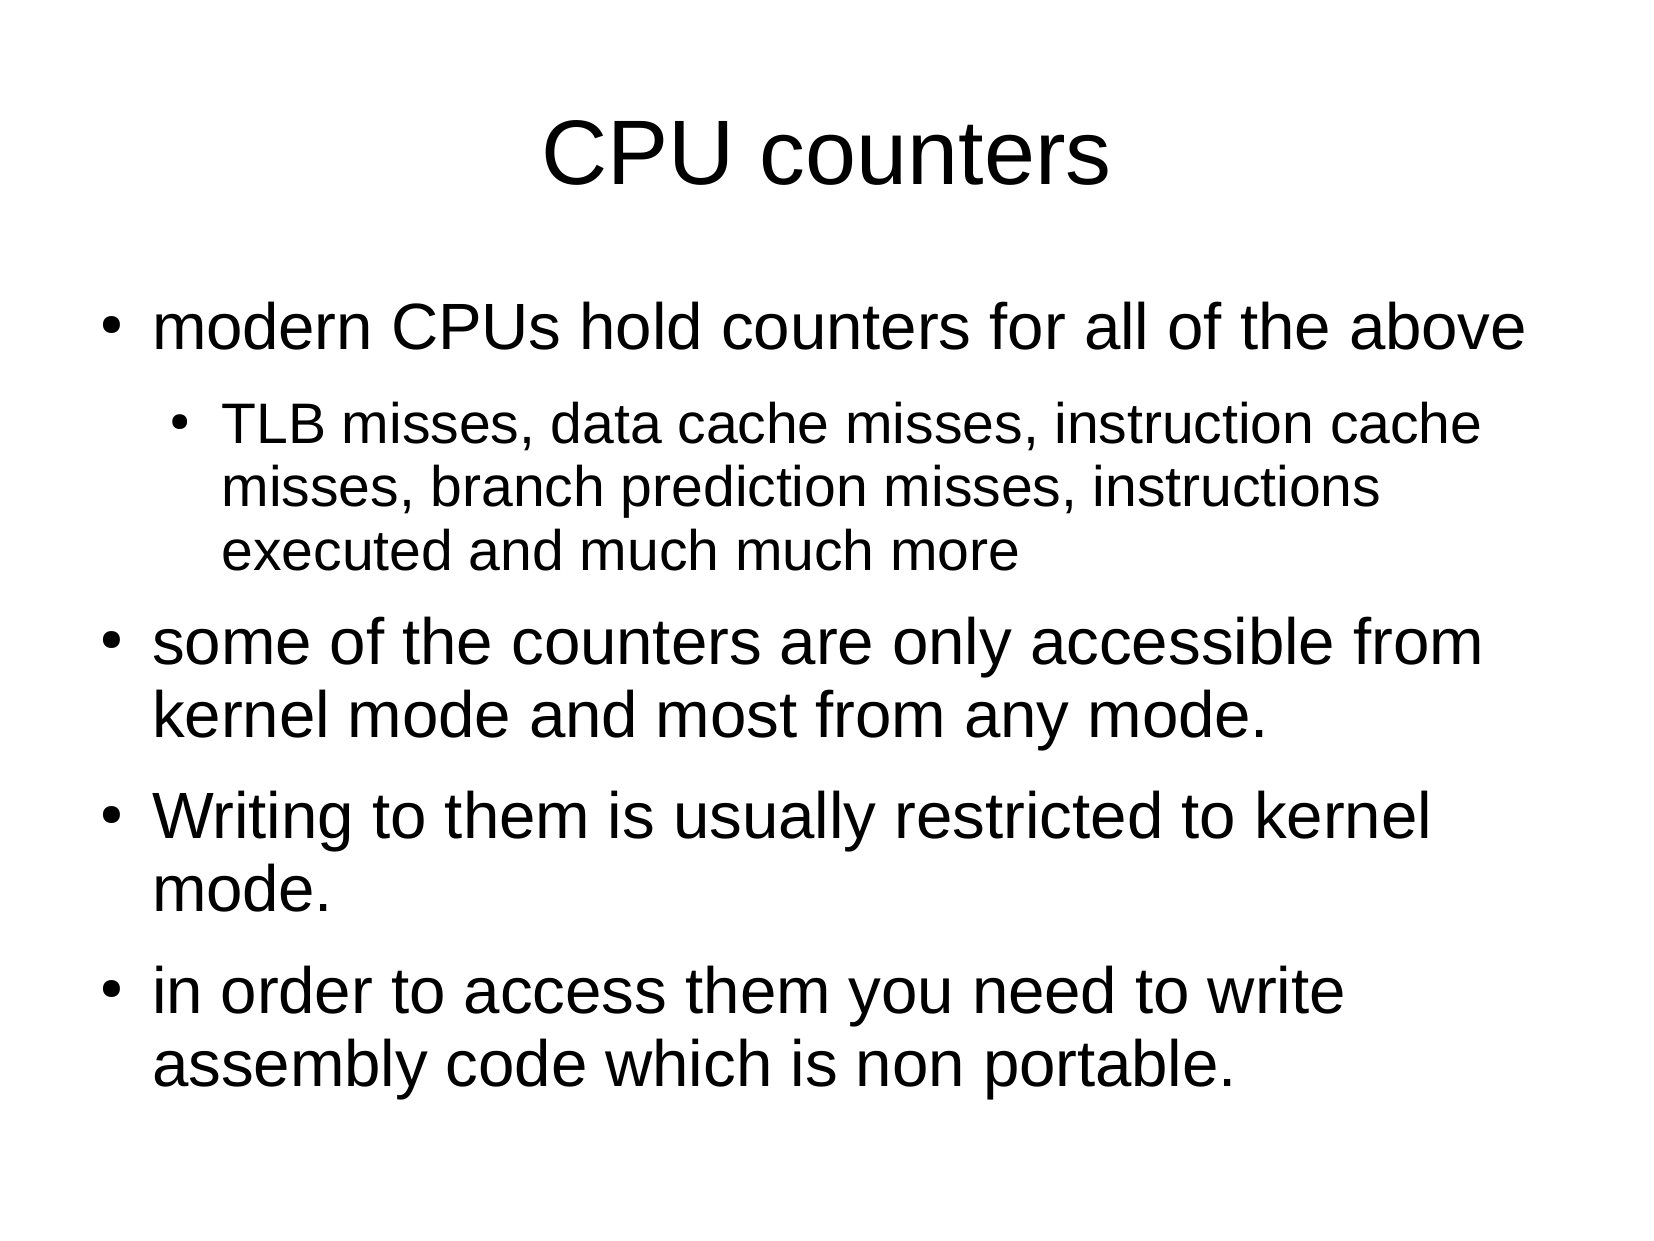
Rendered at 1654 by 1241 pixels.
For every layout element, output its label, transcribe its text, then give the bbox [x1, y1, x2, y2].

list modern CPUs hold counters for all of the above TLB misses, data cache misses, instruction cache misses, branch prediction misses, instructions executed and much much more some of the counters are only accessible from kernel mode and most from any mode. Writing to them is usually restricted to kernel mode. in order to access them you need to write assembly code which is non portable. [82, 290, 1571, 1109]
title CPU counters [82, 49, 1571, 257]
